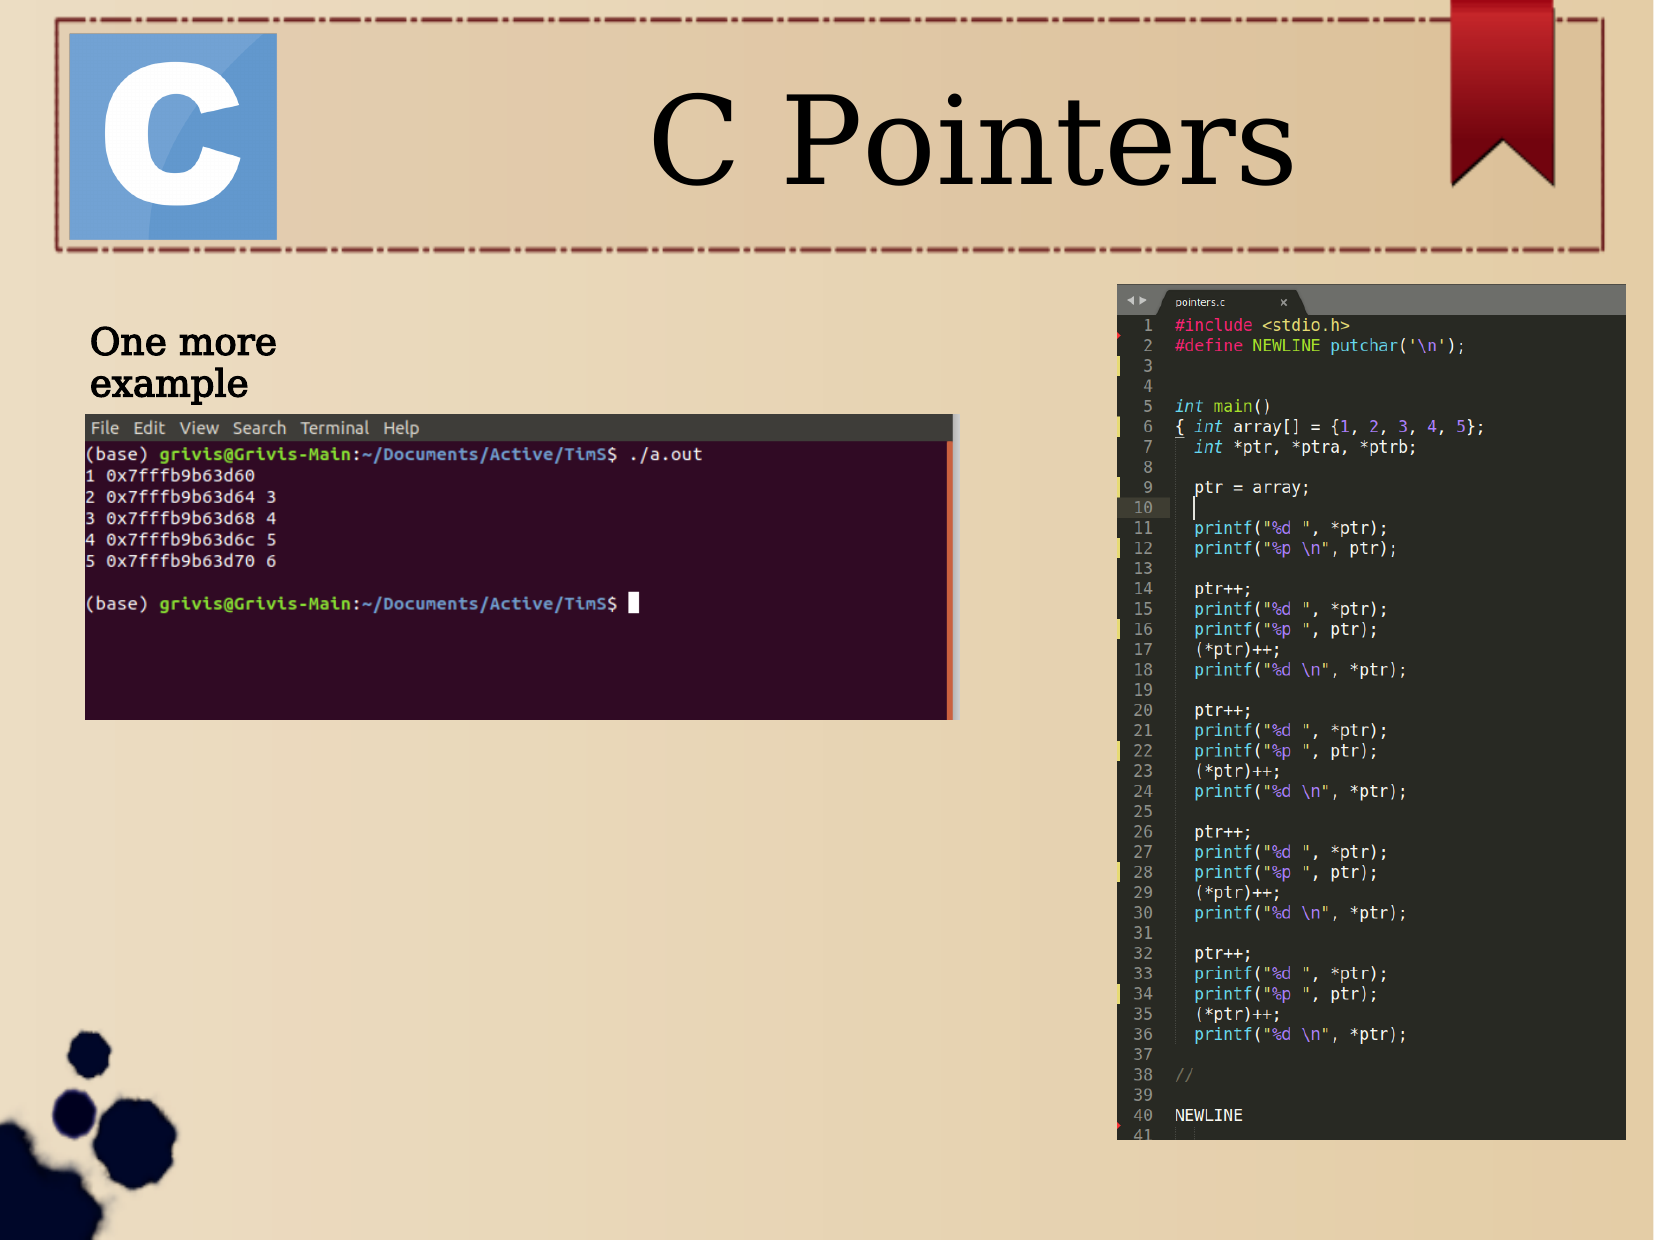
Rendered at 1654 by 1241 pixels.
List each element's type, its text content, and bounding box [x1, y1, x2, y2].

picture [0, 0, 1654, 1240]
text_box One more example [75, 313, 406, 421]
title C Pointers [495, 47, 1413, 229]
